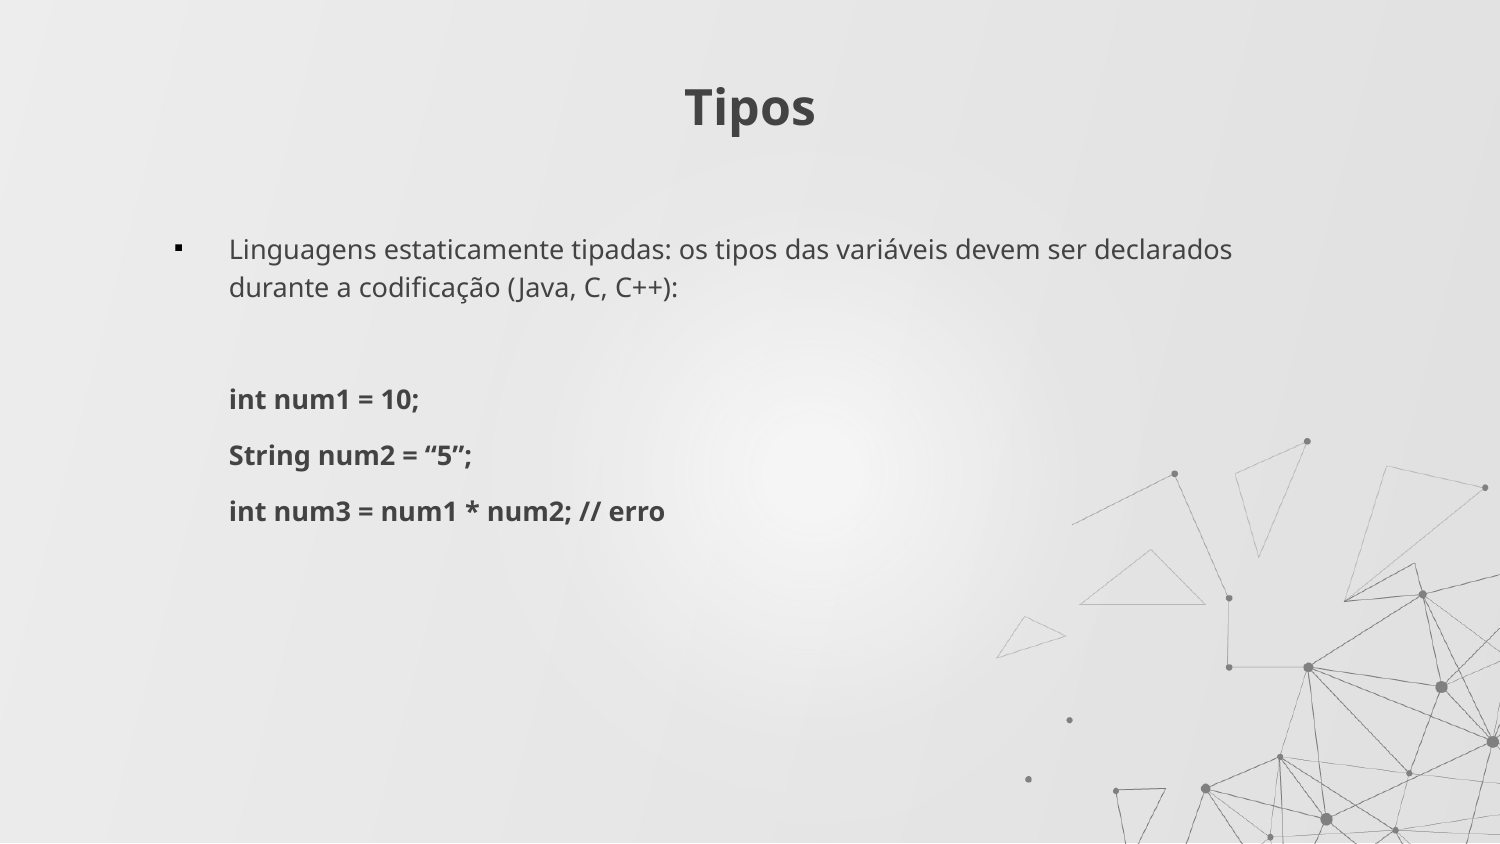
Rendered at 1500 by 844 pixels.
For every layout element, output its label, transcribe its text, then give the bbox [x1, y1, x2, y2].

title Tipos [60, 60, 1441, 216]
picture [0, 0, 1500, 844]
list Linguagens estaticamente tipadas: os tipos das variáveis devem ser declarados durante a codificação (Java, C, C++): int num1 = 10; String num2 = “5”; int num3 = num1 * num2; // erro [142, 216, 1278, 455]
